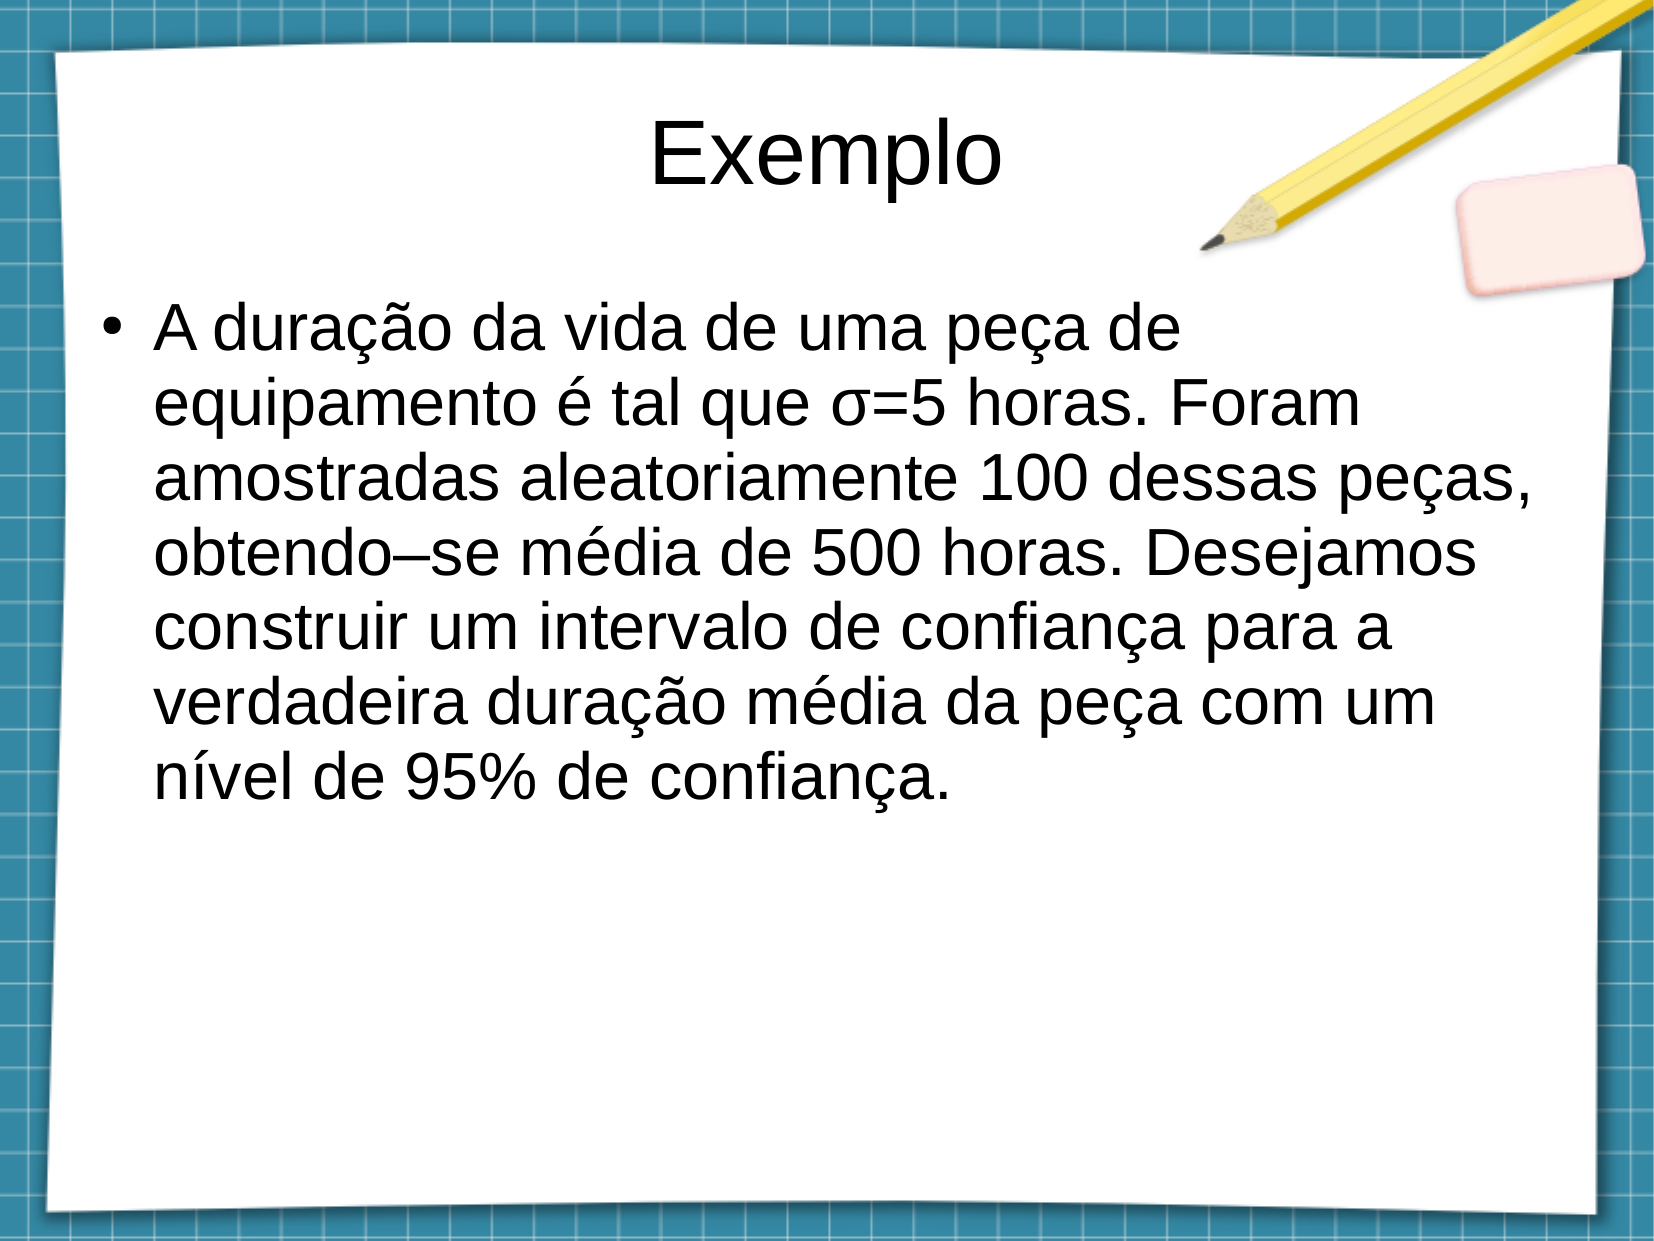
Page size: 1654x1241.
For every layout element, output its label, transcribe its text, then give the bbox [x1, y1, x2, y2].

picture [0, 0, 1654, 1241]
title Exemplo [82, 49, 1571, 257]
list A duração da vida de uma peça de equipamento é tal que σ=5 horas. Foram amostradas aleatoriamente 100 dessas peças, obtendo–se média de 500 horas. Desejamos construir um intervalo de confiança para a verdadeira duração média da peça com um nível de 95% de confiança. [82, 290, 1571, 1010]
